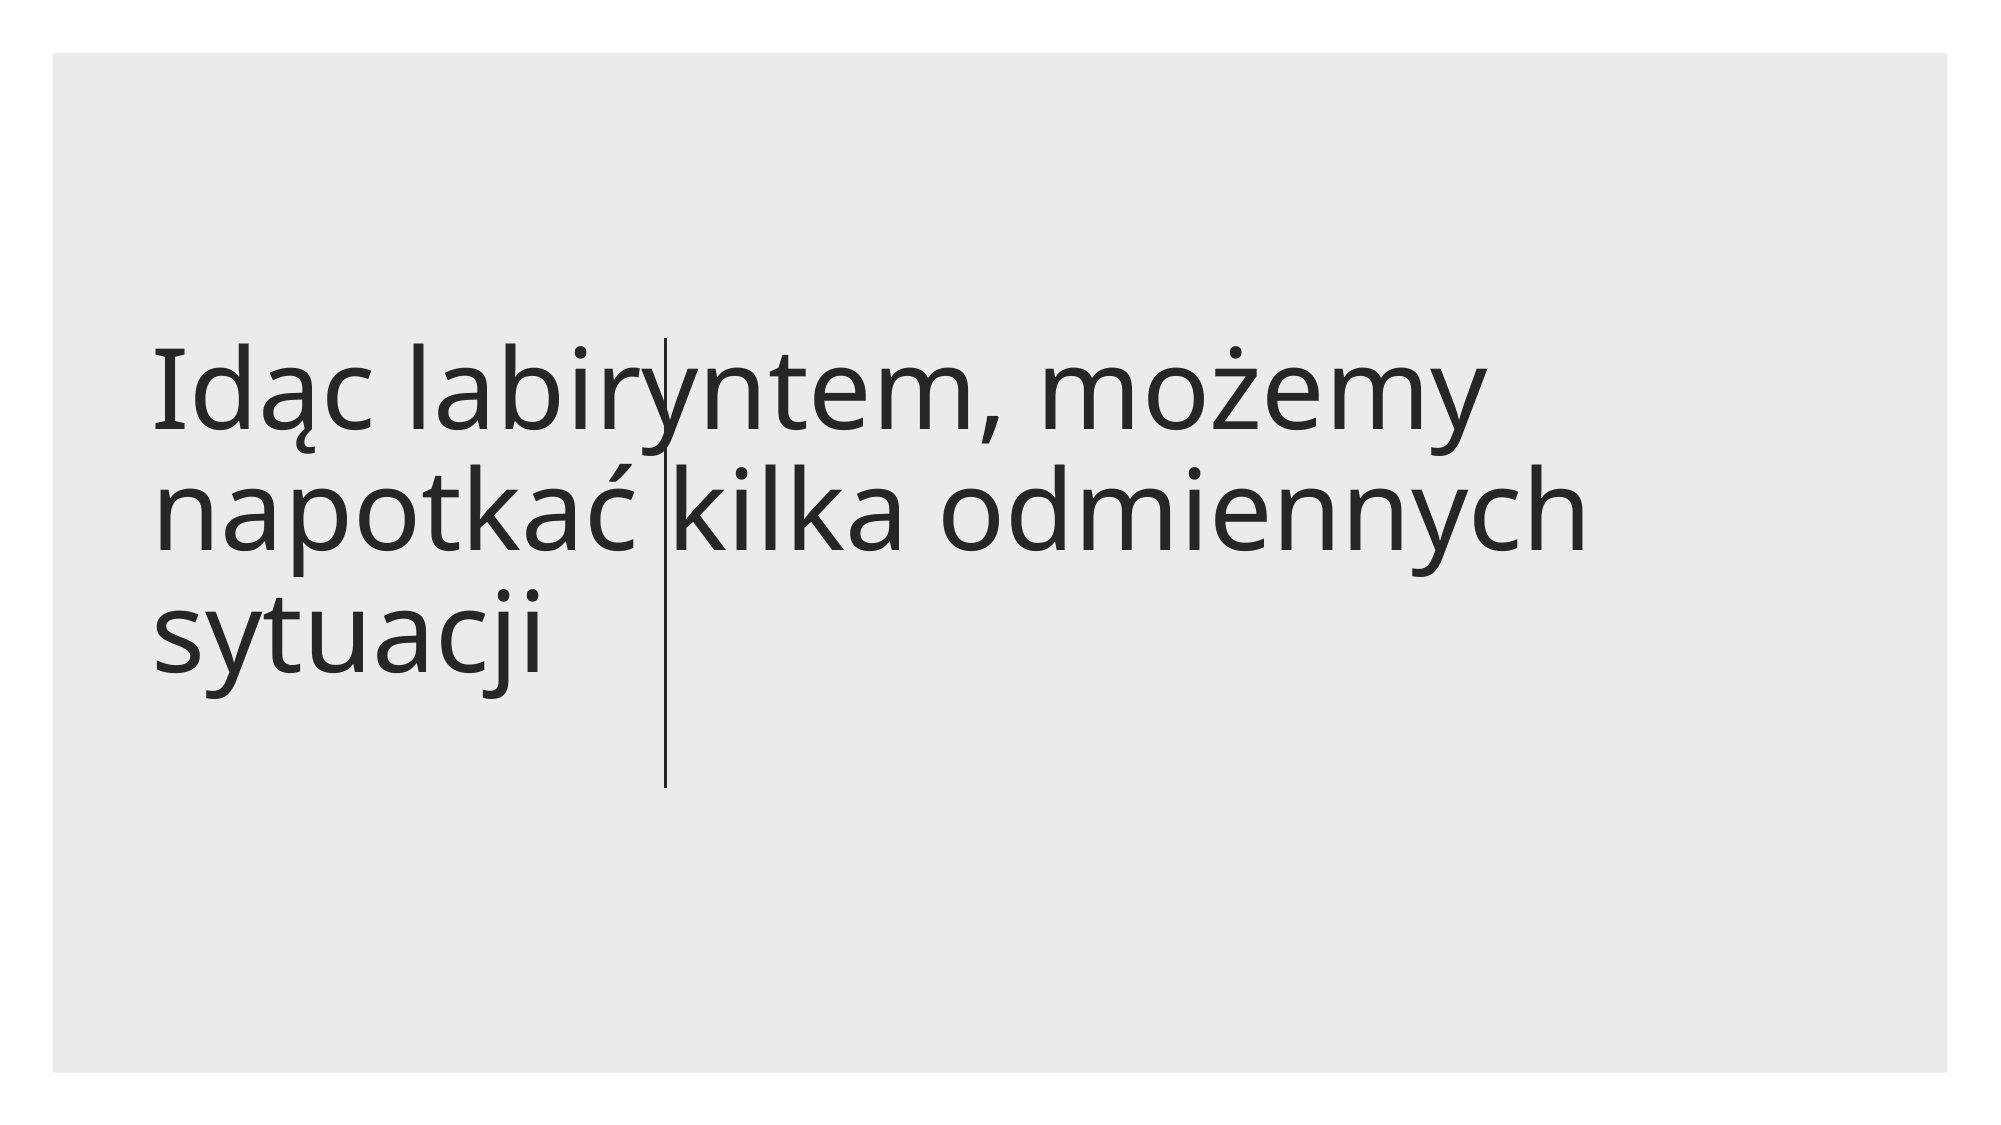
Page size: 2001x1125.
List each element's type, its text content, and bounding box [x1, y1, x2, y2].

title Idąc labiryntem, możemy napotkać kilka odmiennych sytuacji [718, 158, 1829, 967]
text_box [0, 0, 2000, 1125]
